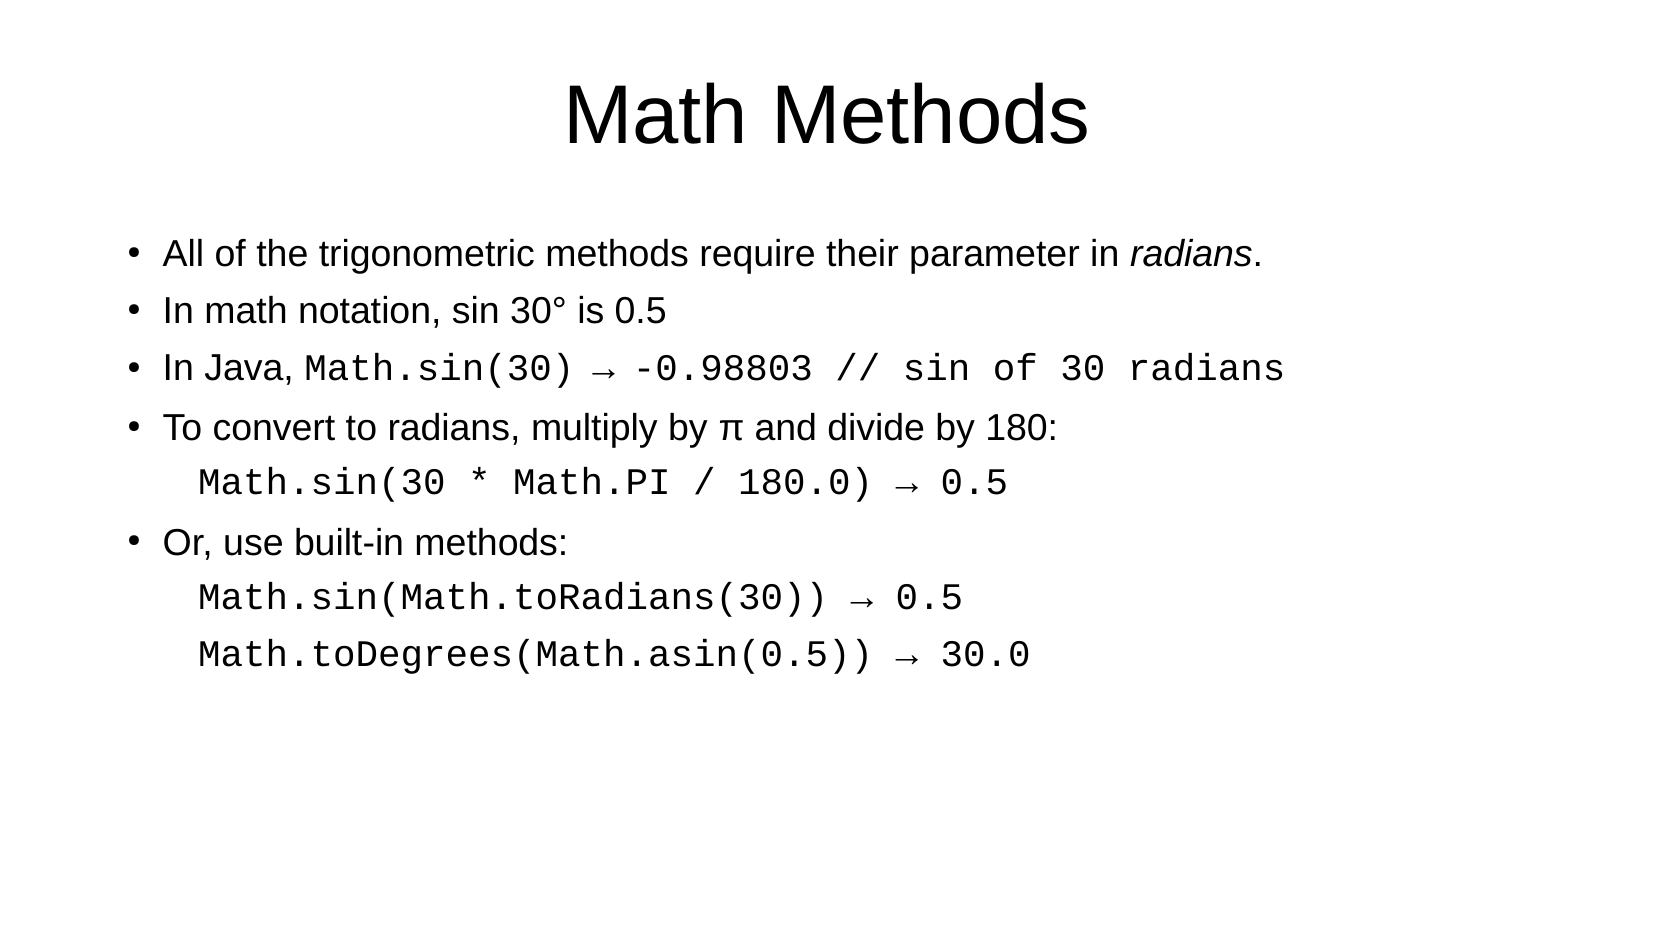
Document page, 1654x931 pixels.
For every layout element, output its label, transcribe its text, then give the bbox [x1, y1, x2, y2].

title Math Methods [82, 37, 1571, 193]
text_box All of the trigonometric methods require their parameter in radians. In math notation, sin 30° is 0.5 In Java, Math.sin(30) → -0.98803 // sin of 30 radians To convert to radians, multiply by π and divide by 180: Math.sin(30 * Math.PI / 180.0) → 0.5 Or, use built-in methods: Math.sin(Math.toRadians(30)) → 0.5 Math.toDegrees(Math.asin(0.5)) → 30.0 [112, 225, 1301, 686]
